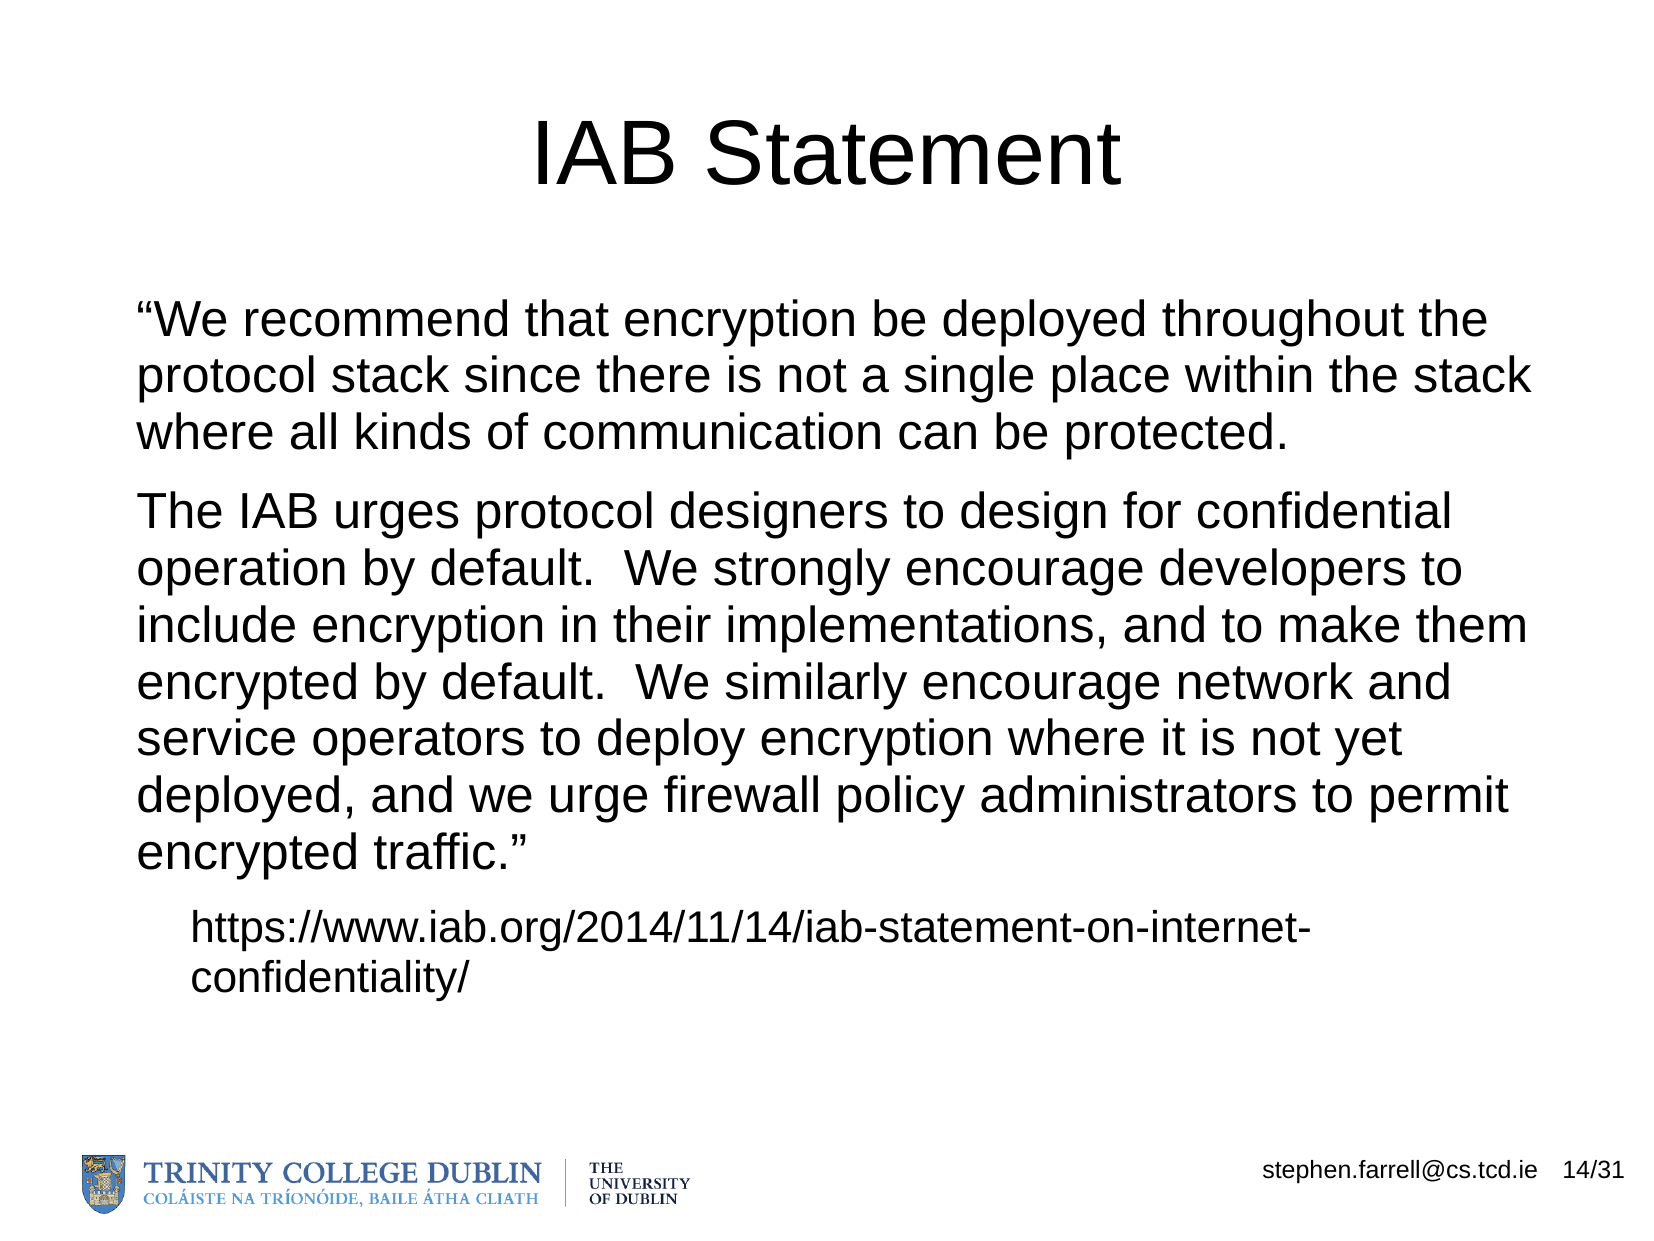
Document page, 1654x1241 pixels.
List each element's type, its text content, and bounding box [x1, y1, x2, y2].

picture [82, 1155, 694, 1214]
title IAB Statement [82, 49, 1571, 257]
list “We recommend that encryption be deployed throughout the protocol stack since there is not a single place within the stack where all kinds of communication can be protected. The IAB urges protocol designers to design for confidential operation by default. We strongly encourage developers to include encryption in their implementations, and to make them encrypted by default. We similarly encourage network and service operators to deploy encryption where it is not yet deployed, and we urge firewall policy administrators to permit encrypted traffic.” https://www.iab.org/2014/11/14/iab-statement-on-internet-confidentiality/ [82, 290, 1571, 1010]
